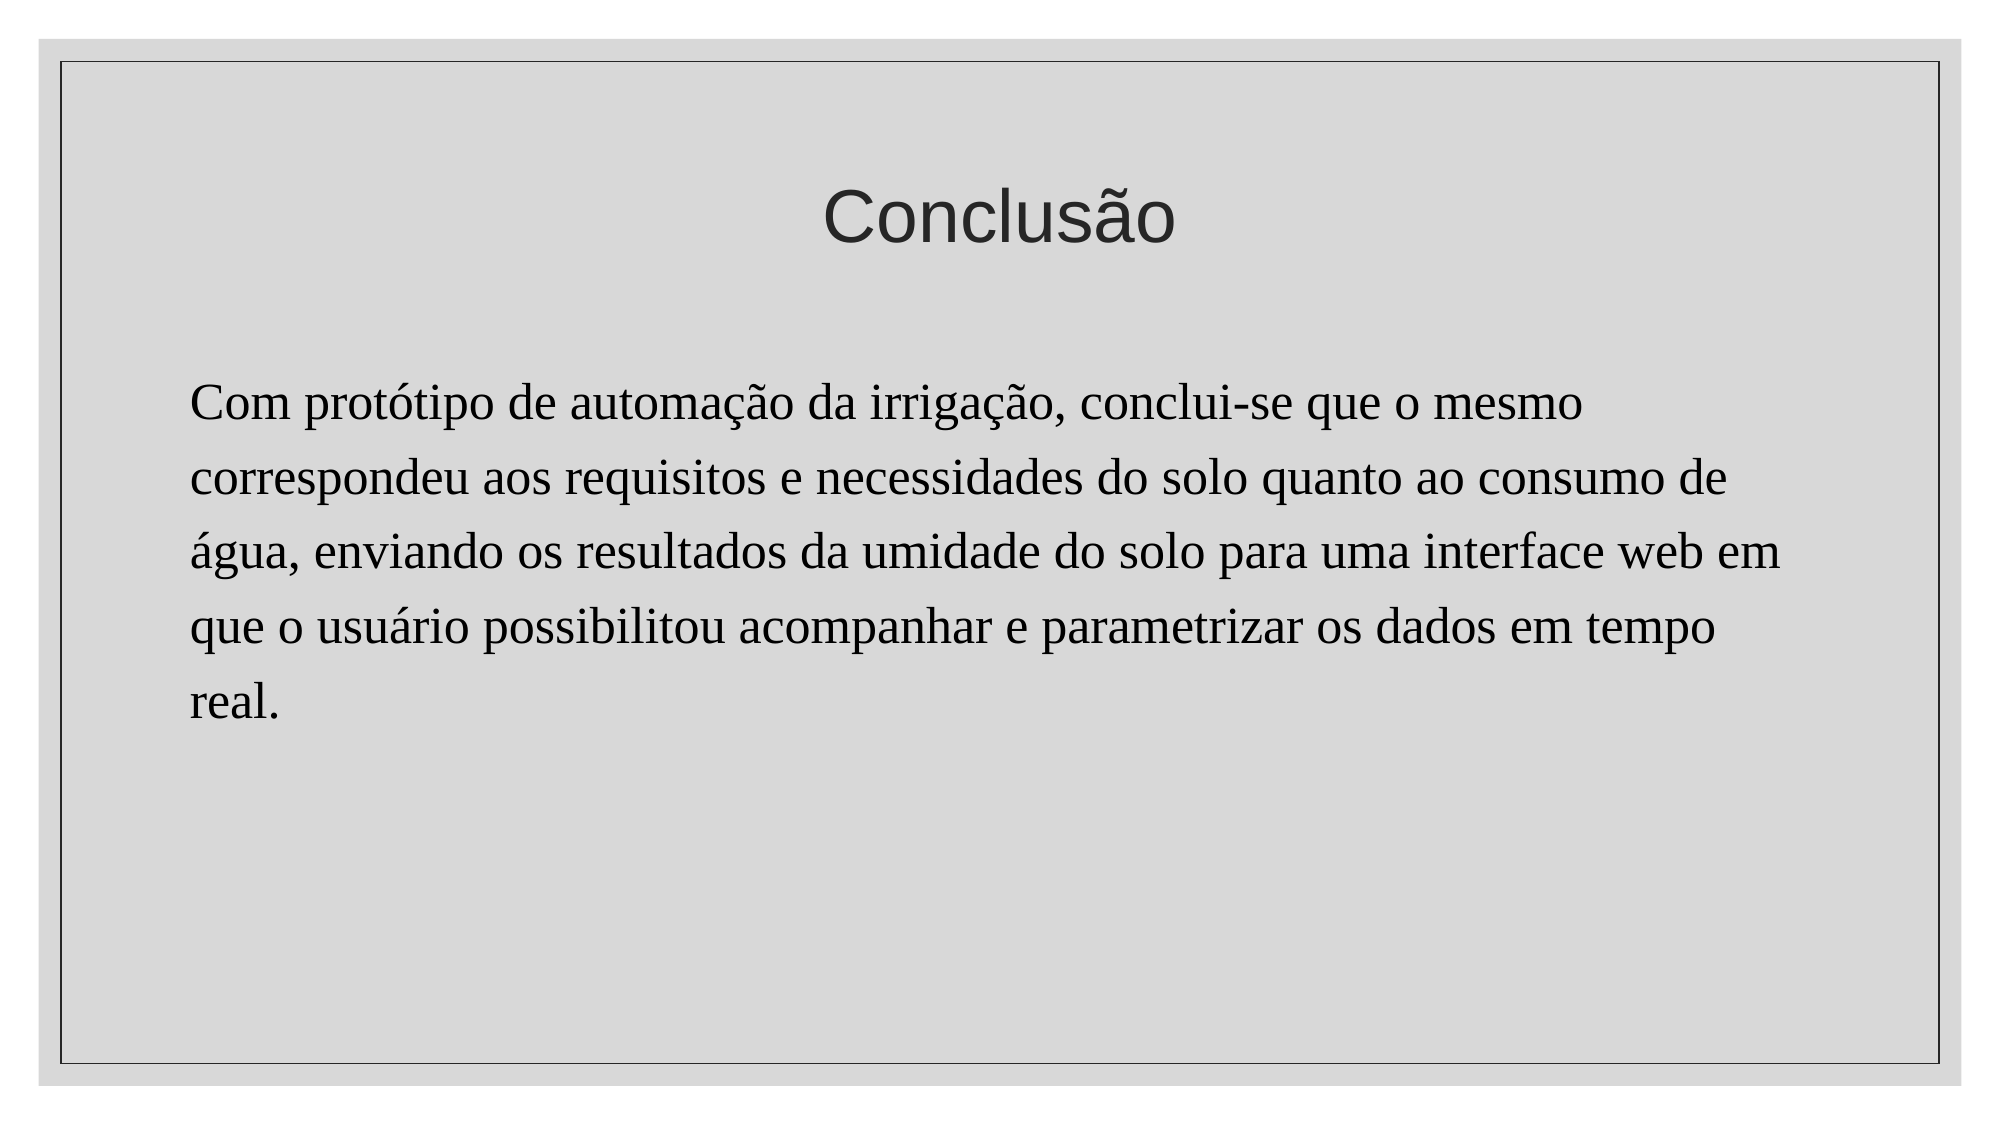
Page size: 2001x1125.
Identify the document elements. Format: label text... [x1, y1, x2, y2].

title Conclusão [174, 105, 1825, 331]
list Com protótipo de automação da irrigação, conclui-se que o mesmo correspondeu aos requisitos e necessidades do solo quanto ao consumo de água, enviando os resultados da umidade do solo para uma interface web em que o usuário possibilitou acompanhar e parametrizar os dados em tempo real. [174, 347, 1825, 979]
